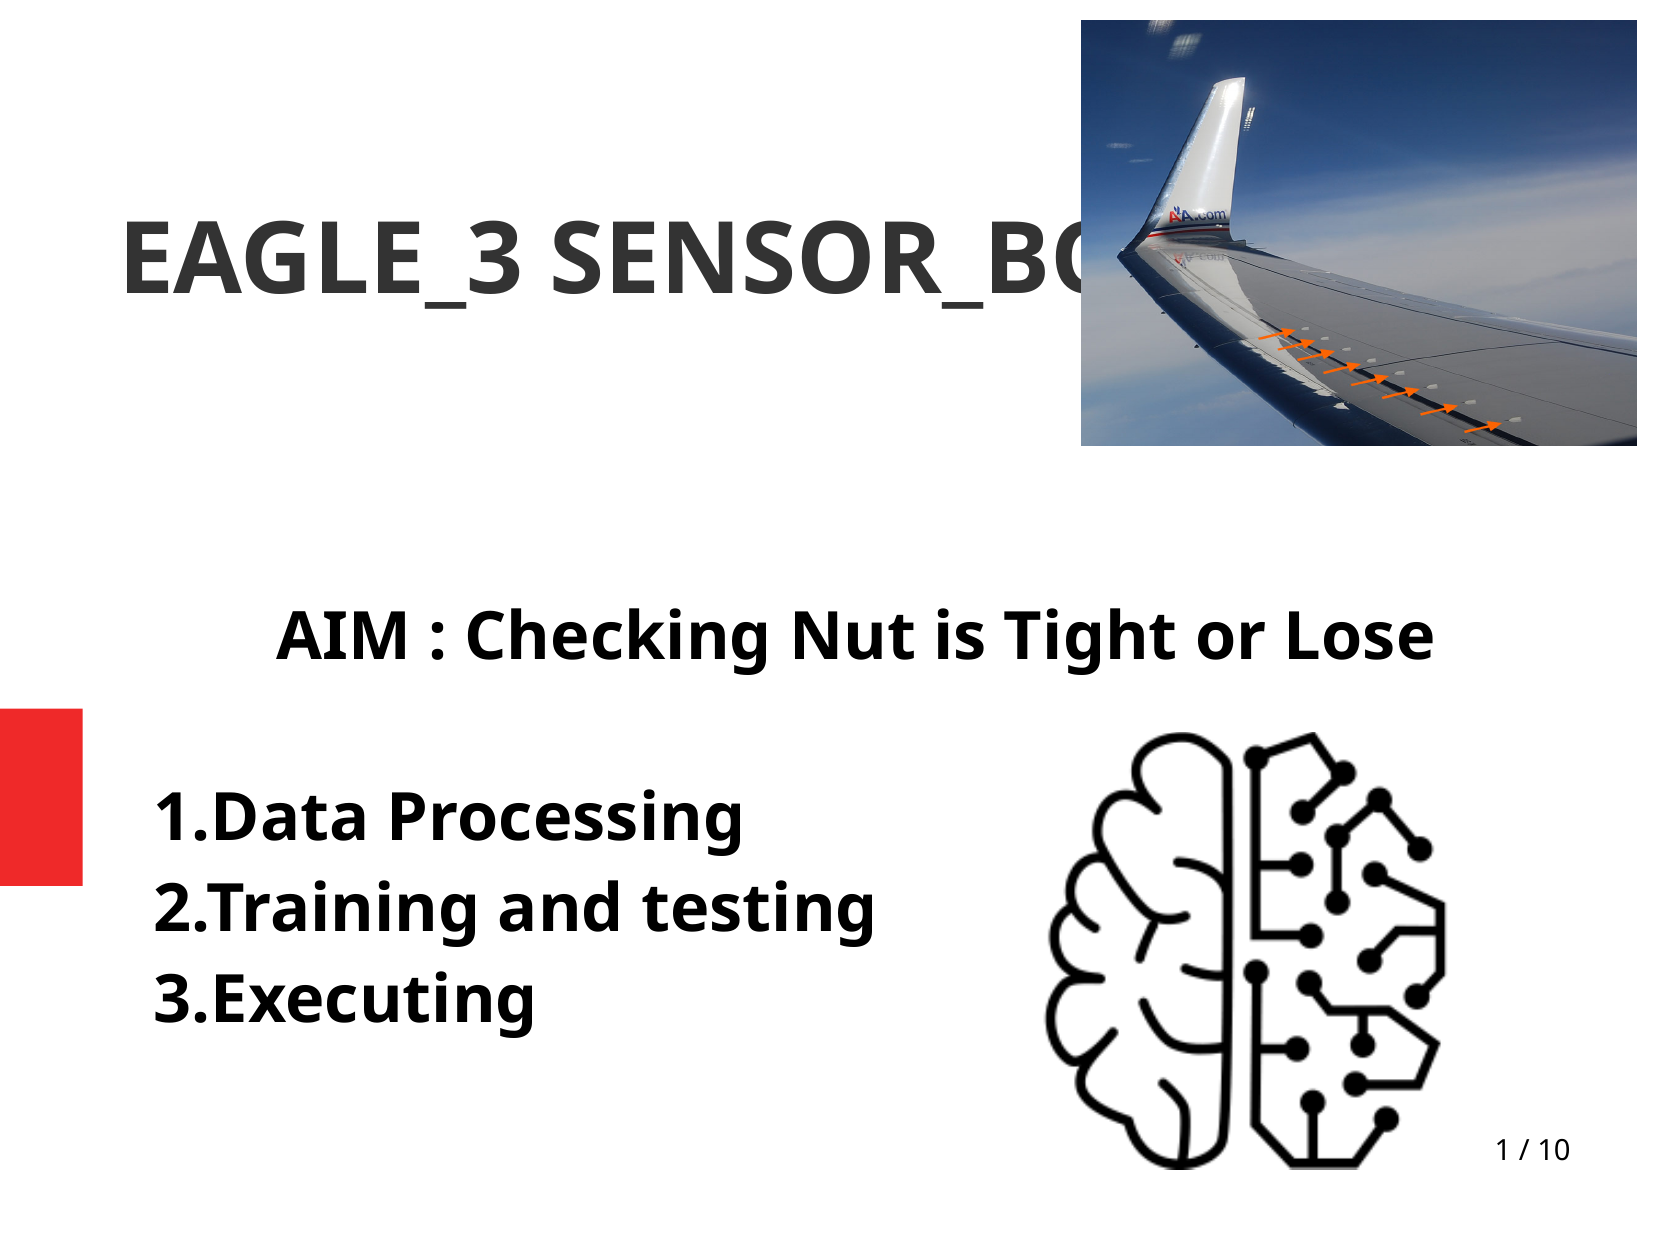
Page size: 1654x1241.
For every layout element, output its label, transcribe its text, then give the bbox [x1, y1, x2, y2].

title EAGLE_3 SENSOR_BOARD [118, 118, 1081, 391]
subtitle AIM : Checking Nut is Tight or Lose 1.Data Processing 2.Training and testing 3.Executing [153, 437, 1560, 1193]
picture [1027, 732, 1465, 1170]
picture [1081, 20, 1637, 447]
